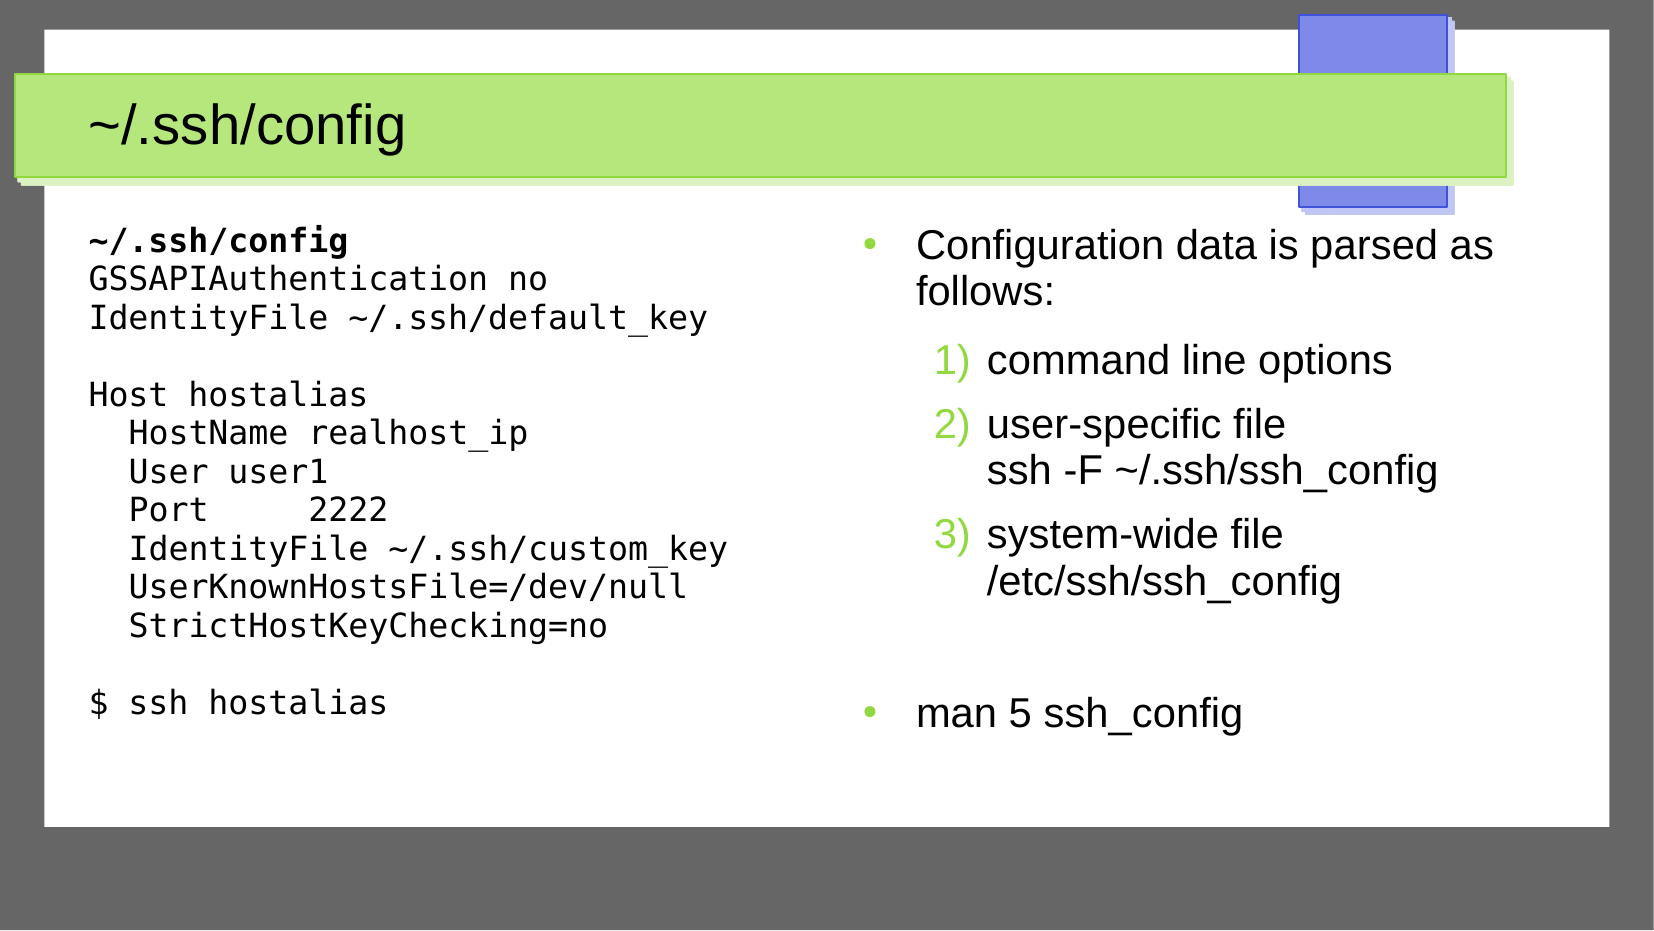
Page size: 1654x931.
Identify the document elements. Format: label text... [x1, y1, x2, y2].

list ~/.ssh/config GSSAPIAuthentication no IdentityFile ~/.ssh/default_key Host hostalias HostName realhost_ip User user1 Port 2222 IdentityFile ~/.ssh/custom_key UserKnownHostsFile=/dev/null StrictHostKeyChecking=no $ ssh hostalias [88, 221, 809, 813]
title ~/.ssh/config [88, 73, 1506, 178]
list Configuration data is parsed as follows: command line options user-specific file ssh -F ~/.ssh/ssh_config system-wide file /etc/ssh/ssh_config man 5 ssh_config [845, 221, 1566, 813]
